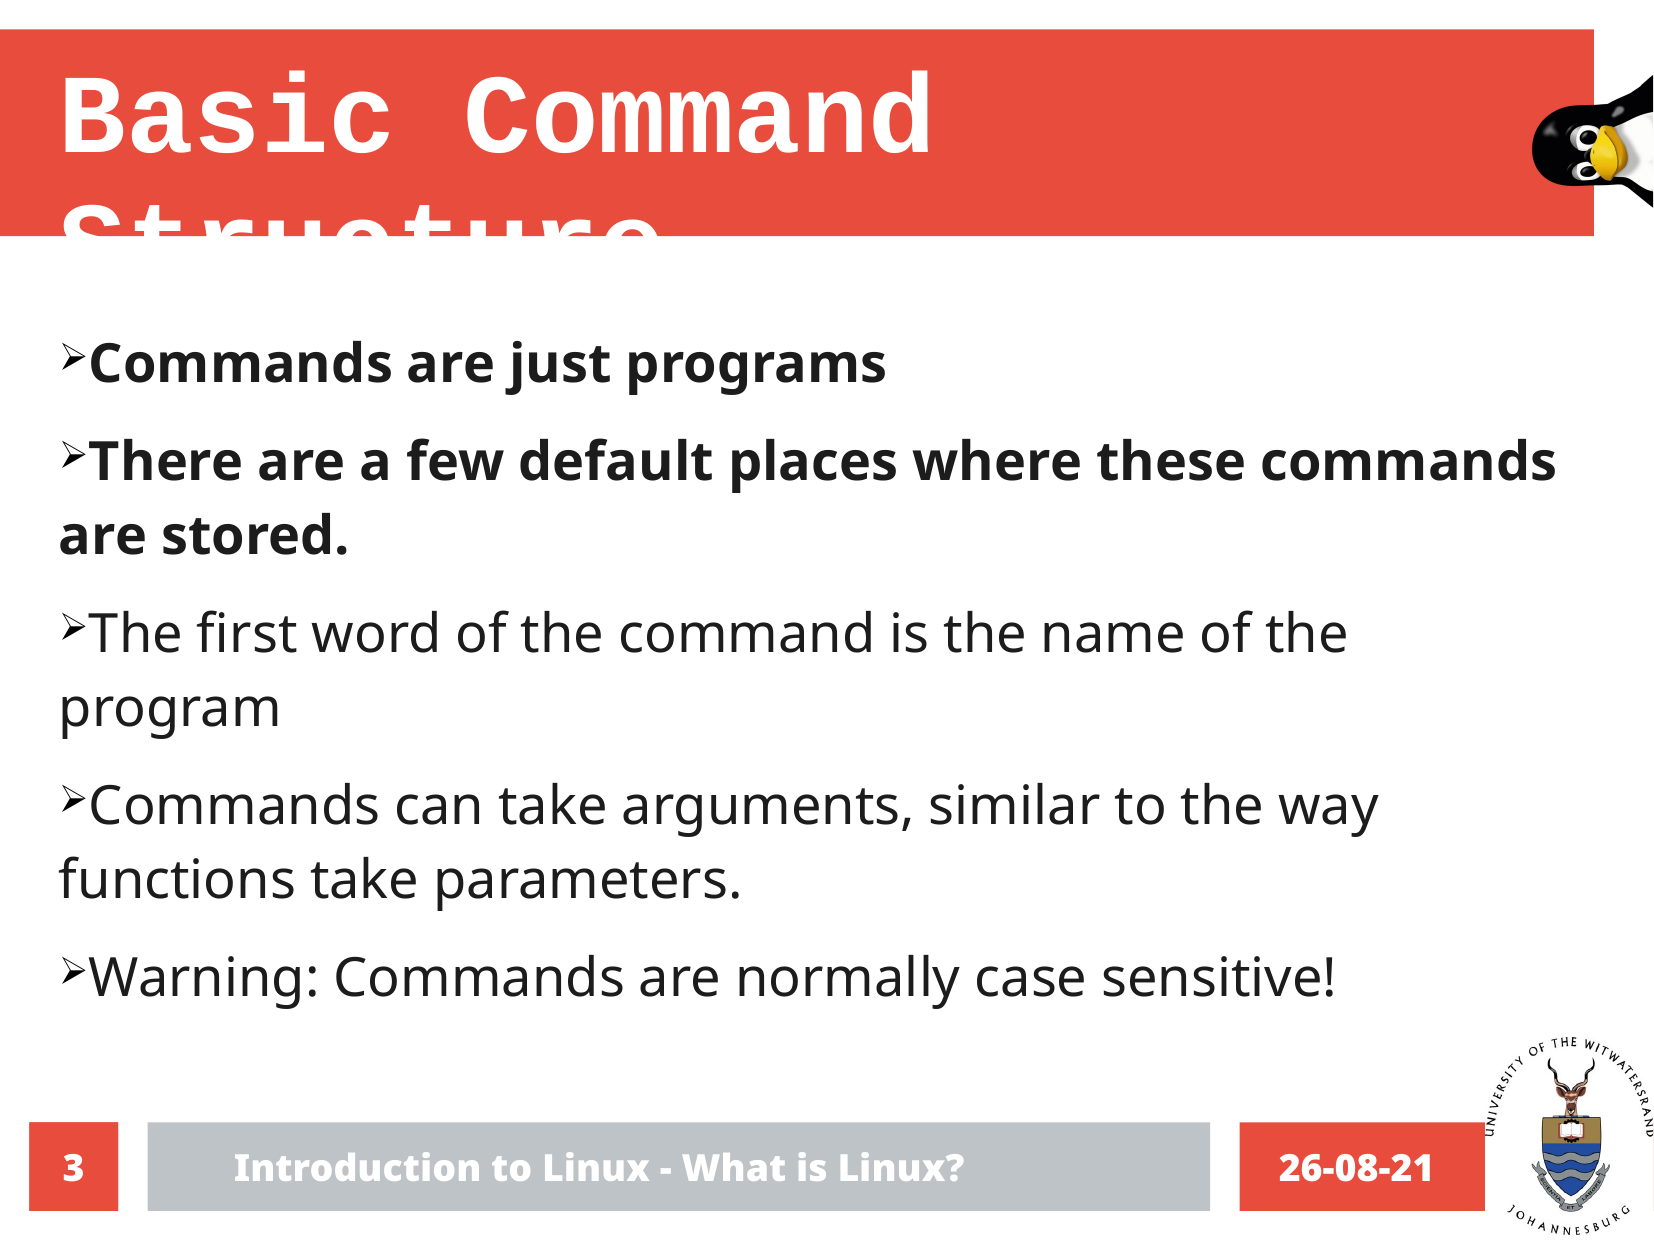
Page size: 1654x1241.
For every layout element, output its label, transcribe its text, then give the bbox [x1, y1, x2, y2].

picture [1485, 1037, 1654, 1235]
list Commands are just programs There are a few default places where these commands are stored. The first word of the command is the name of the program Commands can take arguments, similar to the way functions take parameters. Warning: Commands are normally case sensitive! [58, 324, 1565, 1093]
picture [1515, 24, 1654, 276]
title Basic Command Structure [58, 59, 1594, 207]
